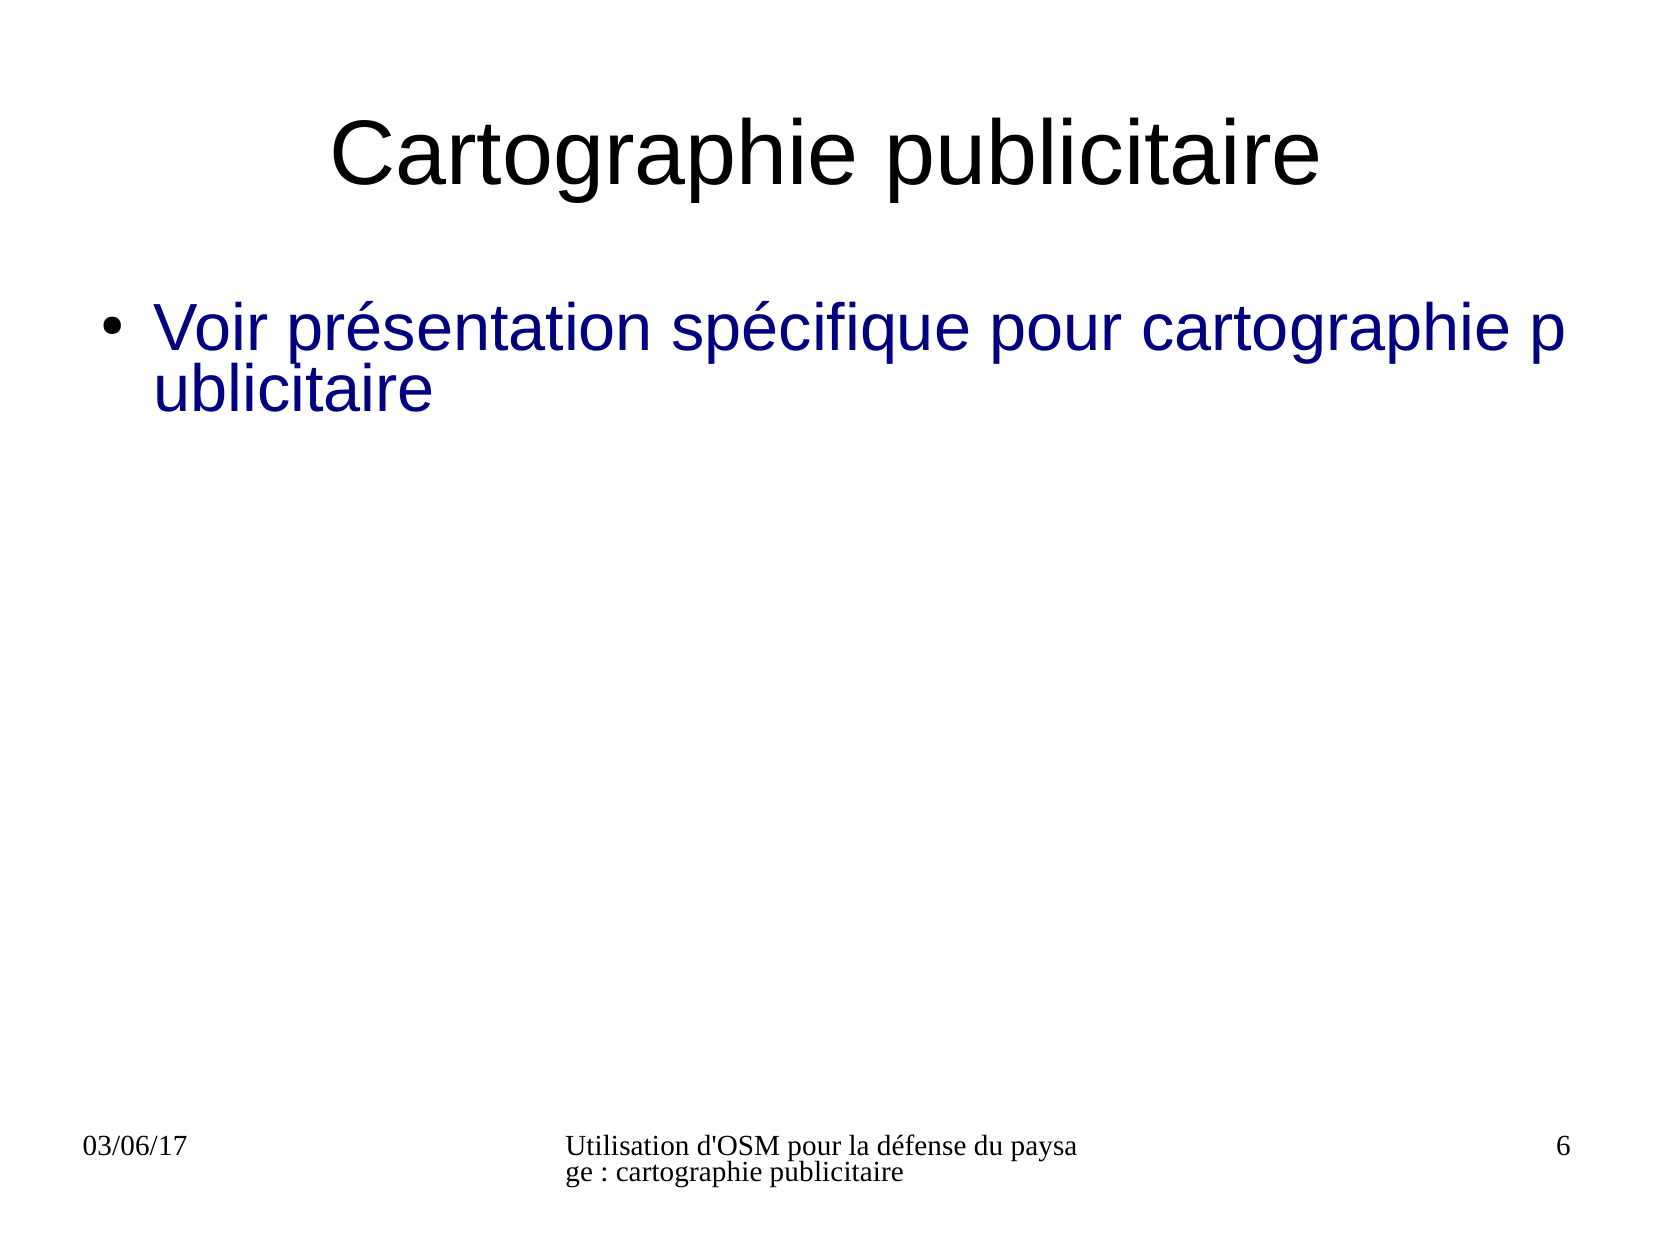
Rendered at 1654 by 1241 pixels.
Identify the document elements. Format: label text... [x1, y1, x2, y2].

list Voir présentation spécifique pour cartographie publicitaire [82, 290, 1571, 1010]
title Cartographie publicitaire [82, 49, 1571, 257]
